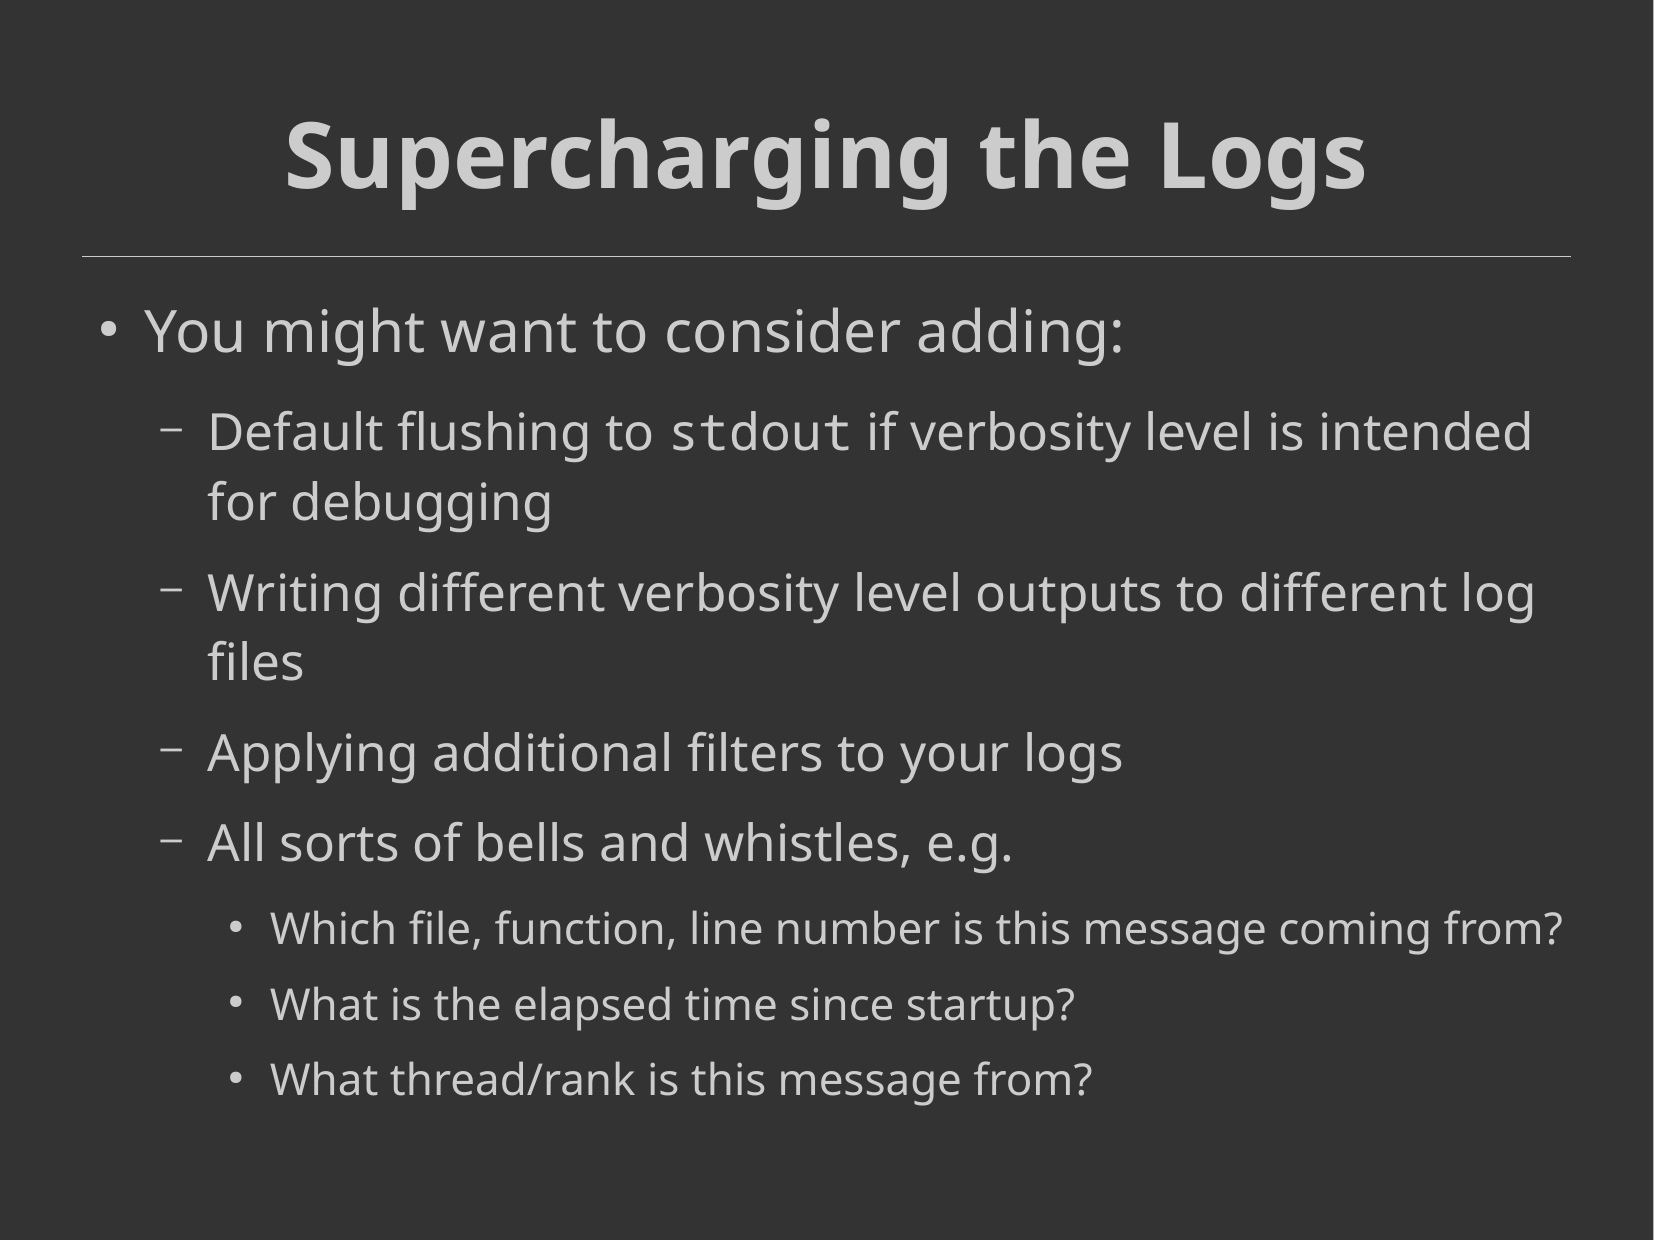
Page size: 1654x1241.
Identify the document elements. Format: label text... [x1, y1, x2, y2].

title Supercharging the Logs [82, 49, 1571, 257]
list You might want to consider adding: Default flushing to stdout if verbosity level is intended for debugging Writing different verbosity level outputs to different log files Applying additional filters to your logs All sorts of bells and whistles, e.g. Which file, function, line number is this message coming from? What is the elapsed time since startup? What thread/rank is this message from? [82, 290, 1571, 1158]
